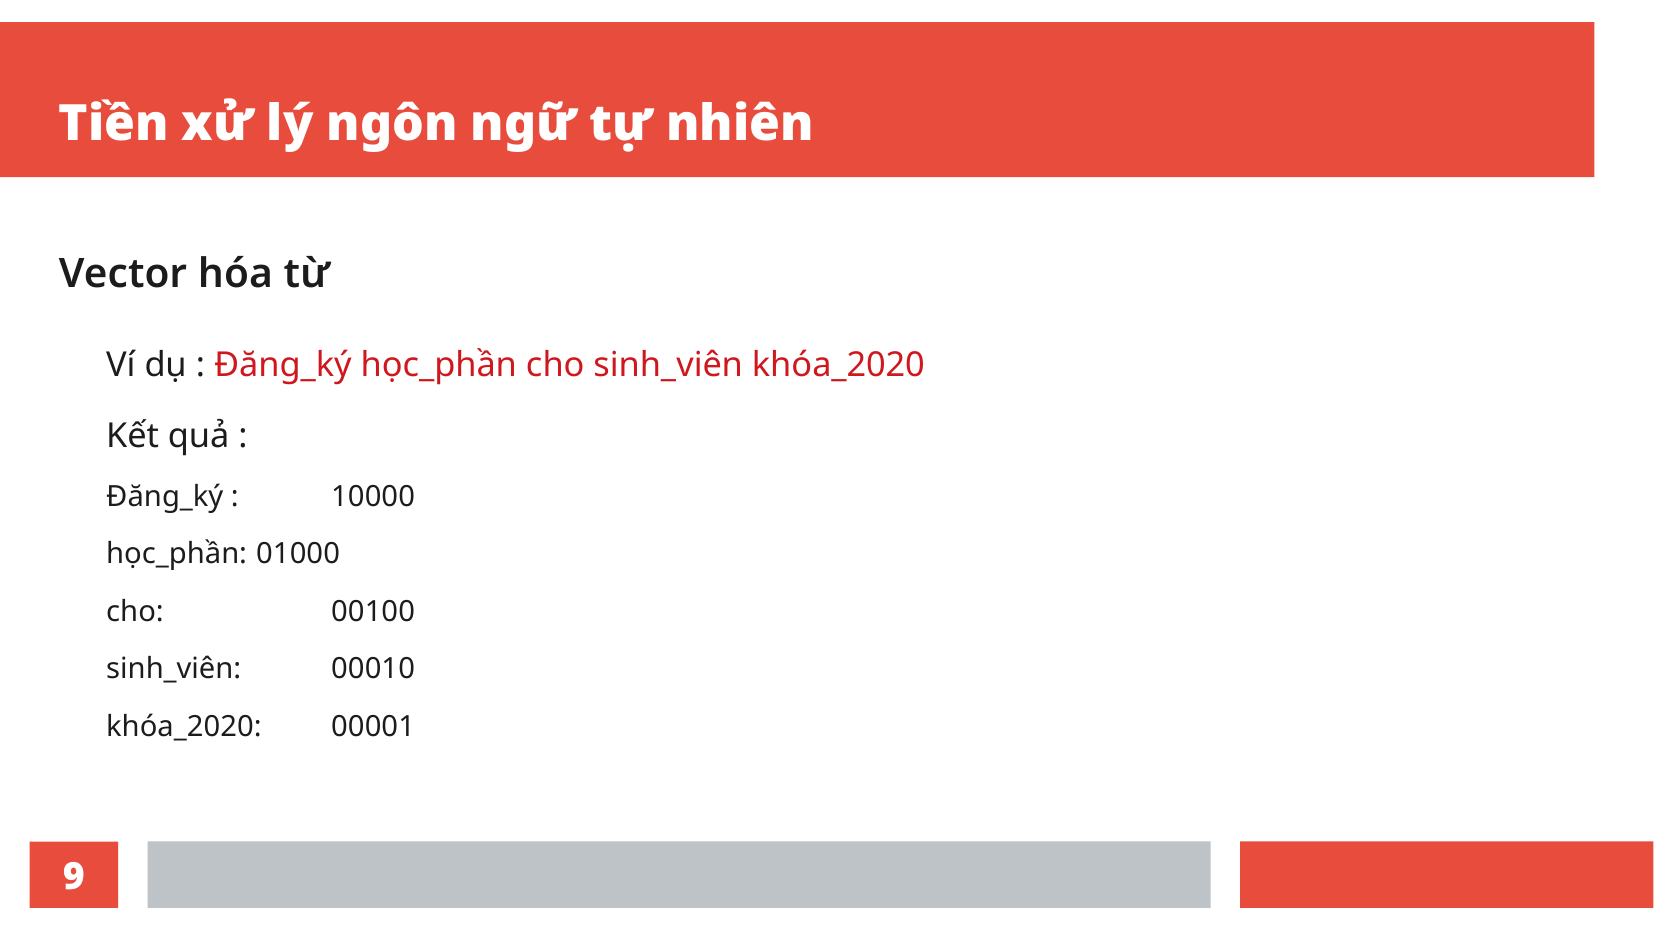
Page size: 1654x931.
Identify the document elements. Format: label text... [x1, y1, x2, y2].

title Tiền xử lý ngôn ngữ tự nhiên [59, 44, 1595, 156]
list Vector hóa từ Ví dụ : Đăng_ký học_phần cho sinh_viên khóa_2020 Kết quả : Đăng_ký : 10000 học_phần: 01000 cho: 00100 sinh_viên: 00010 khóa_2020: 00001 [59, 243, 1565, 820]
